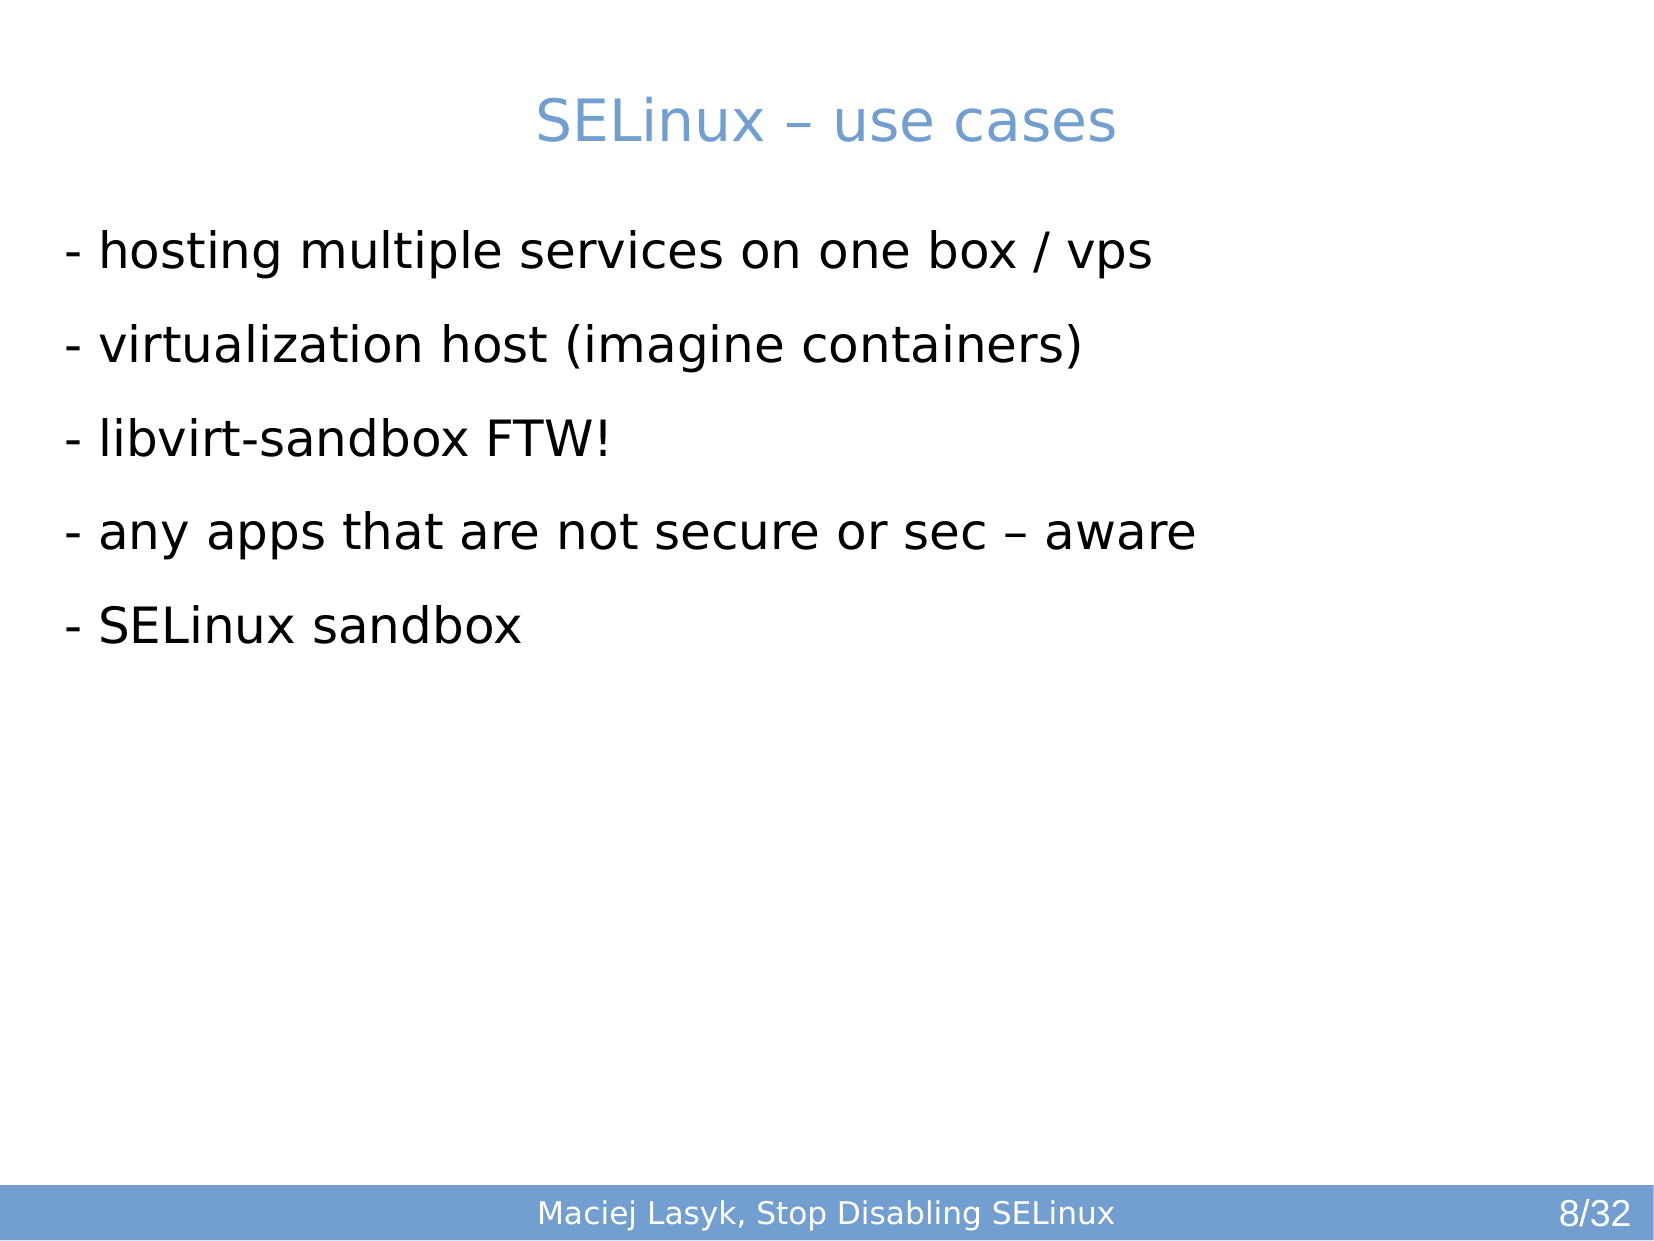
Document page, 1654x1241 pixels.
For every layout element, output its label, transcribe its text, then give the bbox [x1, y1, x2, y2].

text_box SELinux – use cases [520, 79, 1133, 163]
text_box 8/32 [1533, 1185, 1647, 1241]
text_box - hosting multiple services on one box / vps - virtualization host (imagine containers) - libvirt-sandbox FTW! - any apps that are not secure or sec – aware - SELinux sandbox [49, 214, 1213, 663]
text_box Maciej Lasyk, Stop Disabling SELinux [522, 1188, 1132, 1240]
text_box [0, 1185, 1533, 1241]
text_box [1647, 1185, 1654, 1241]
